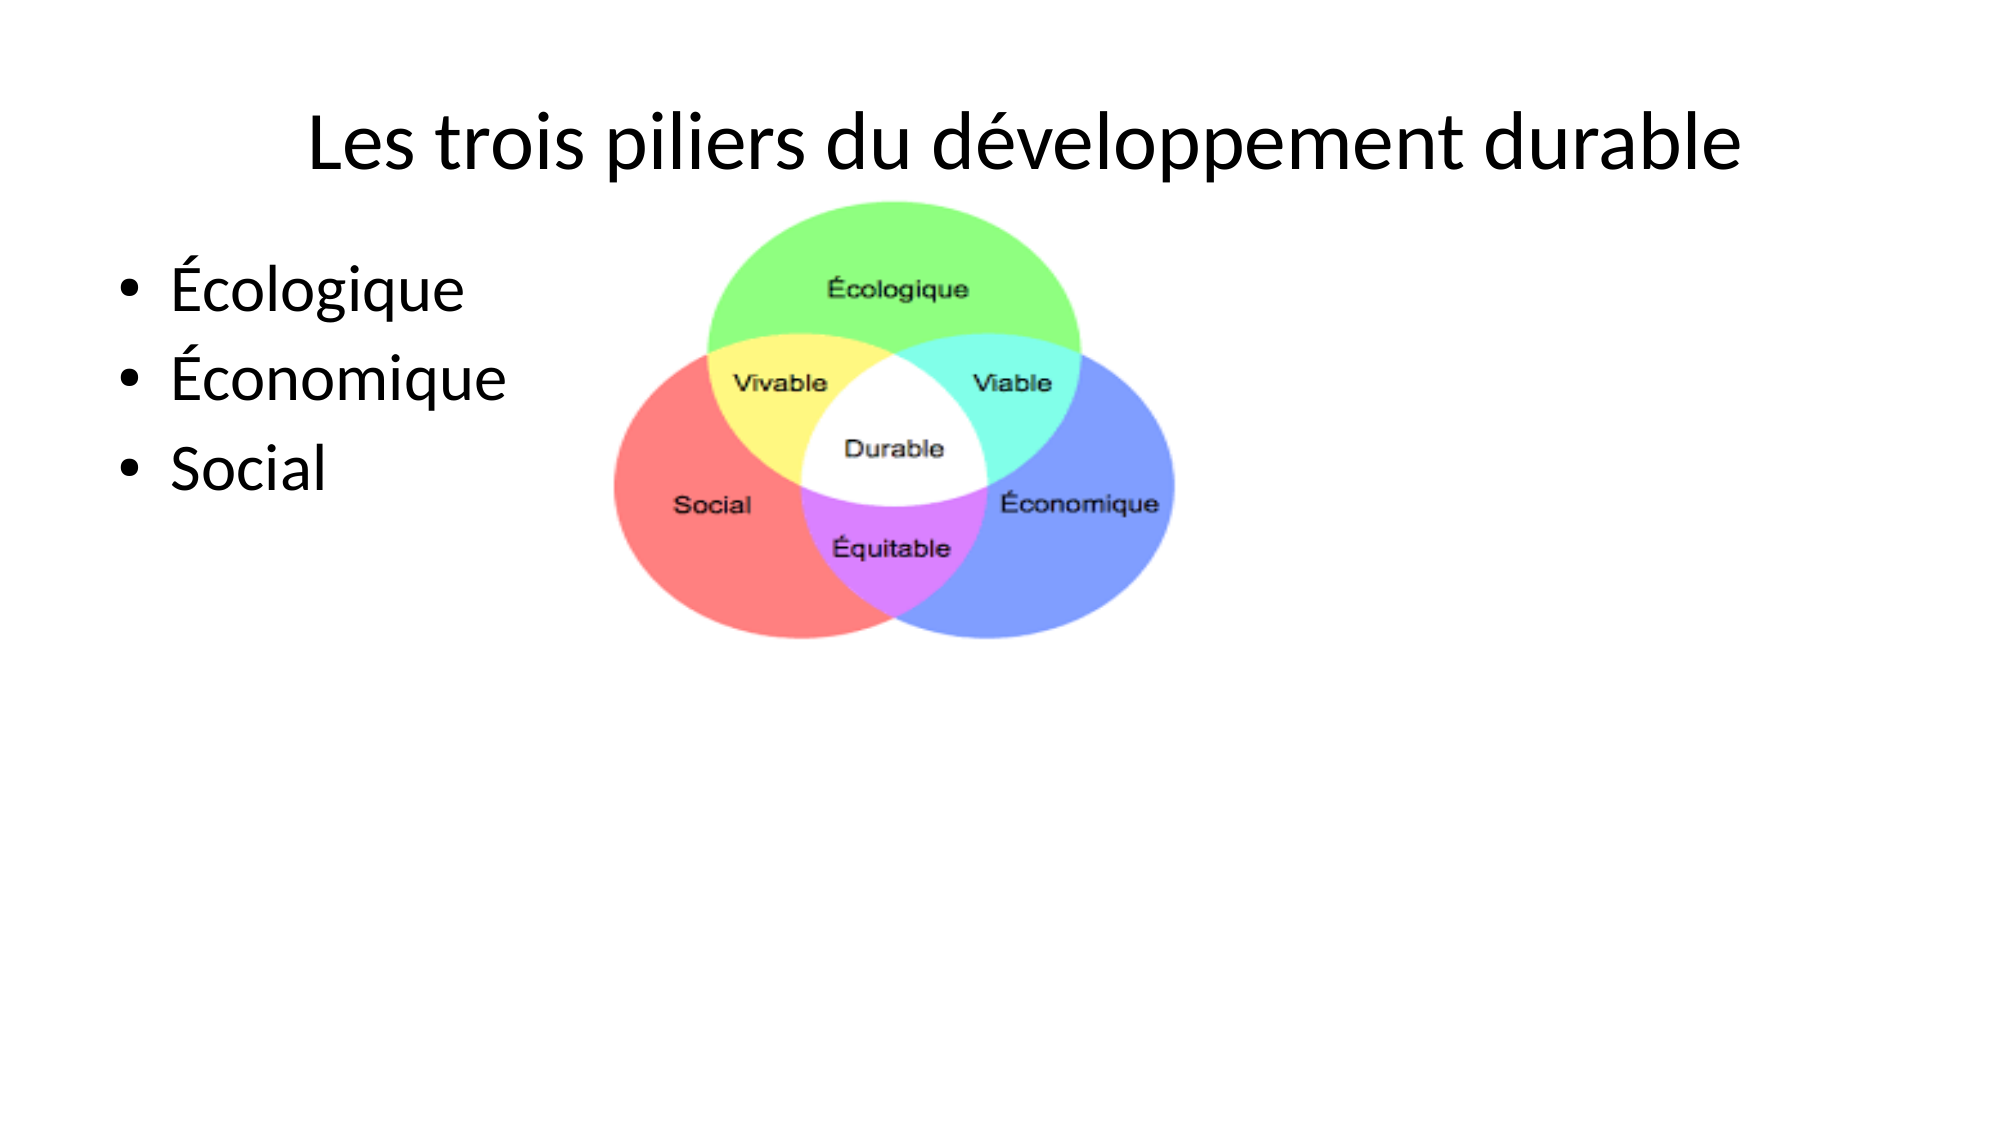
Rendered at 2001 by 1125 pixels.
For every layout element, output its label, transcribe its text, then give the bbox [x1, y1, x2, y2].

picture [602, 188, 1191, 650]
title Les trois piliers du développement durable [307, 0, 1808, 263]
list Écologique Économique Social [99, 263, 1900, 916]
